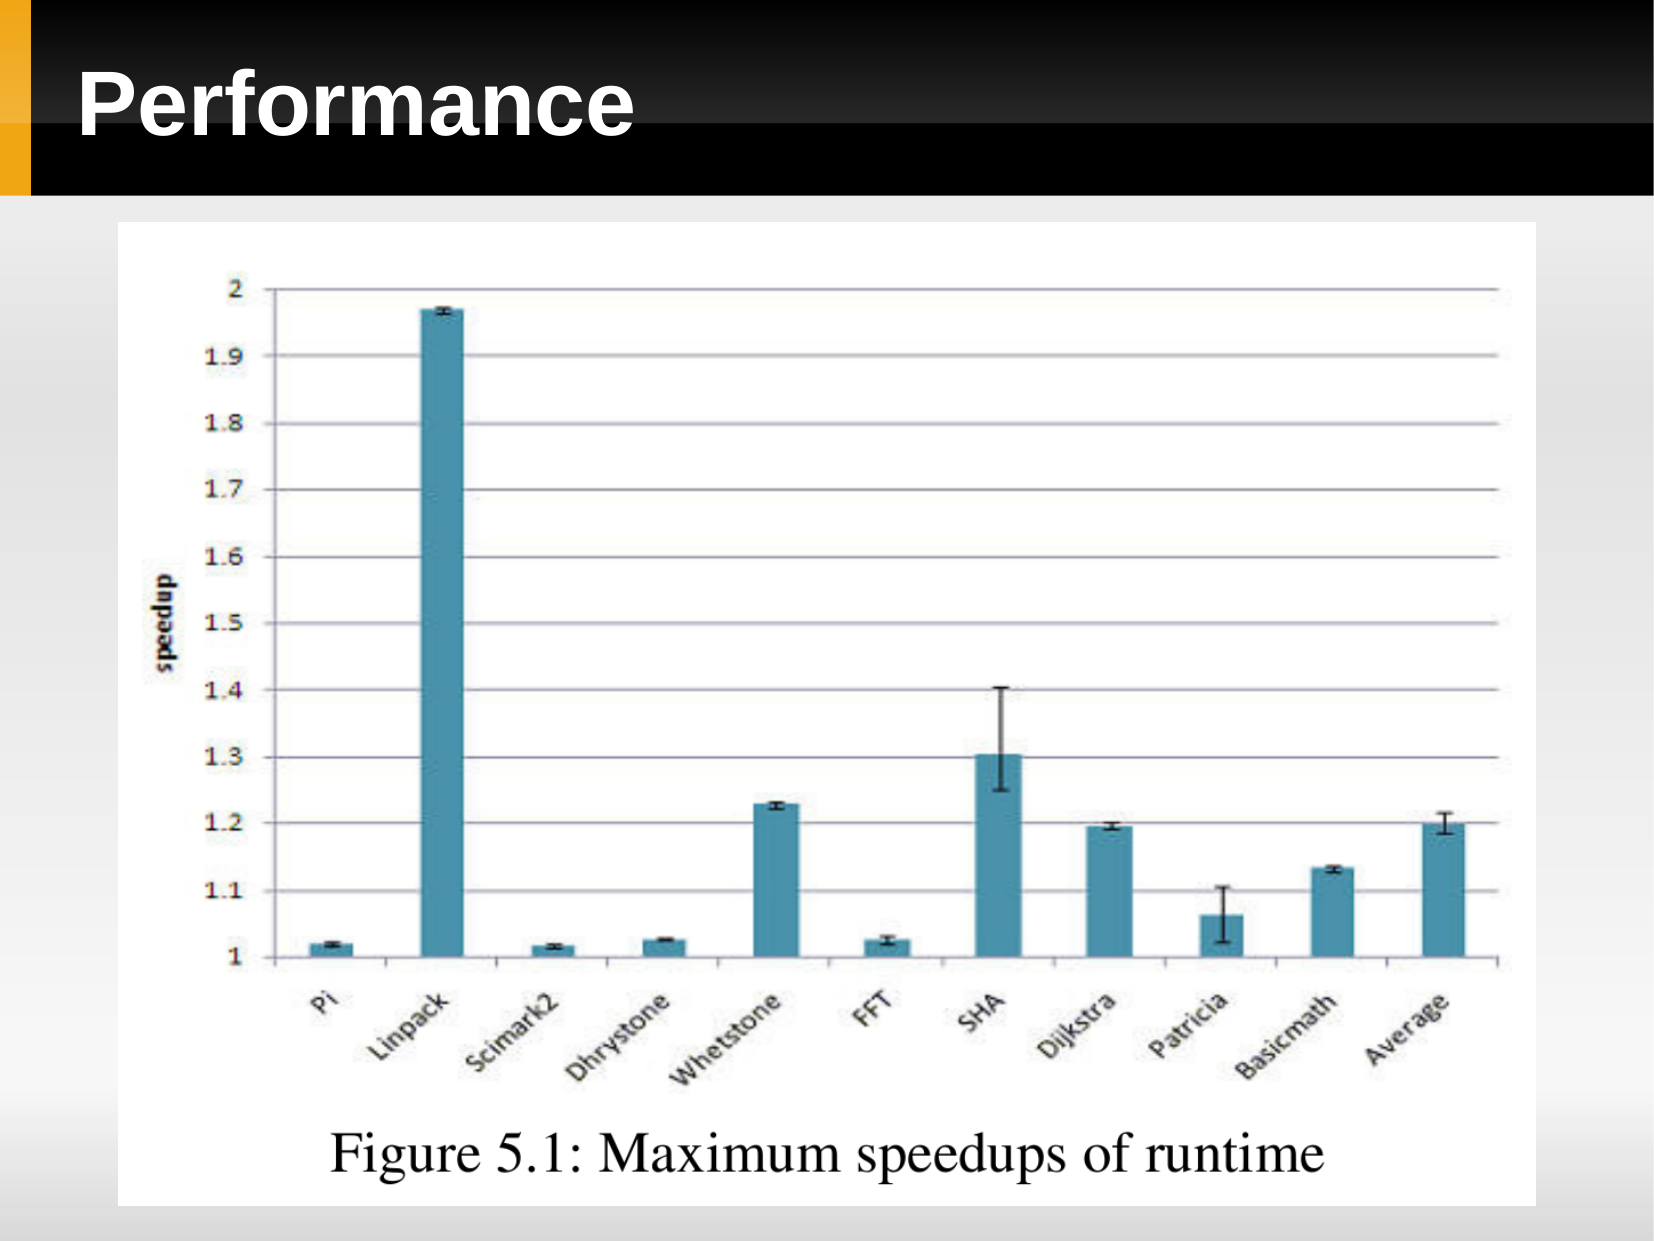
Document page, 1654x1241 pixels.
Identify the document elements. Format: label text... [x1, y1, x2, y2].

title Performance [76, 0, 1565, 208]
picture [0, 0, 1654, 1241]
